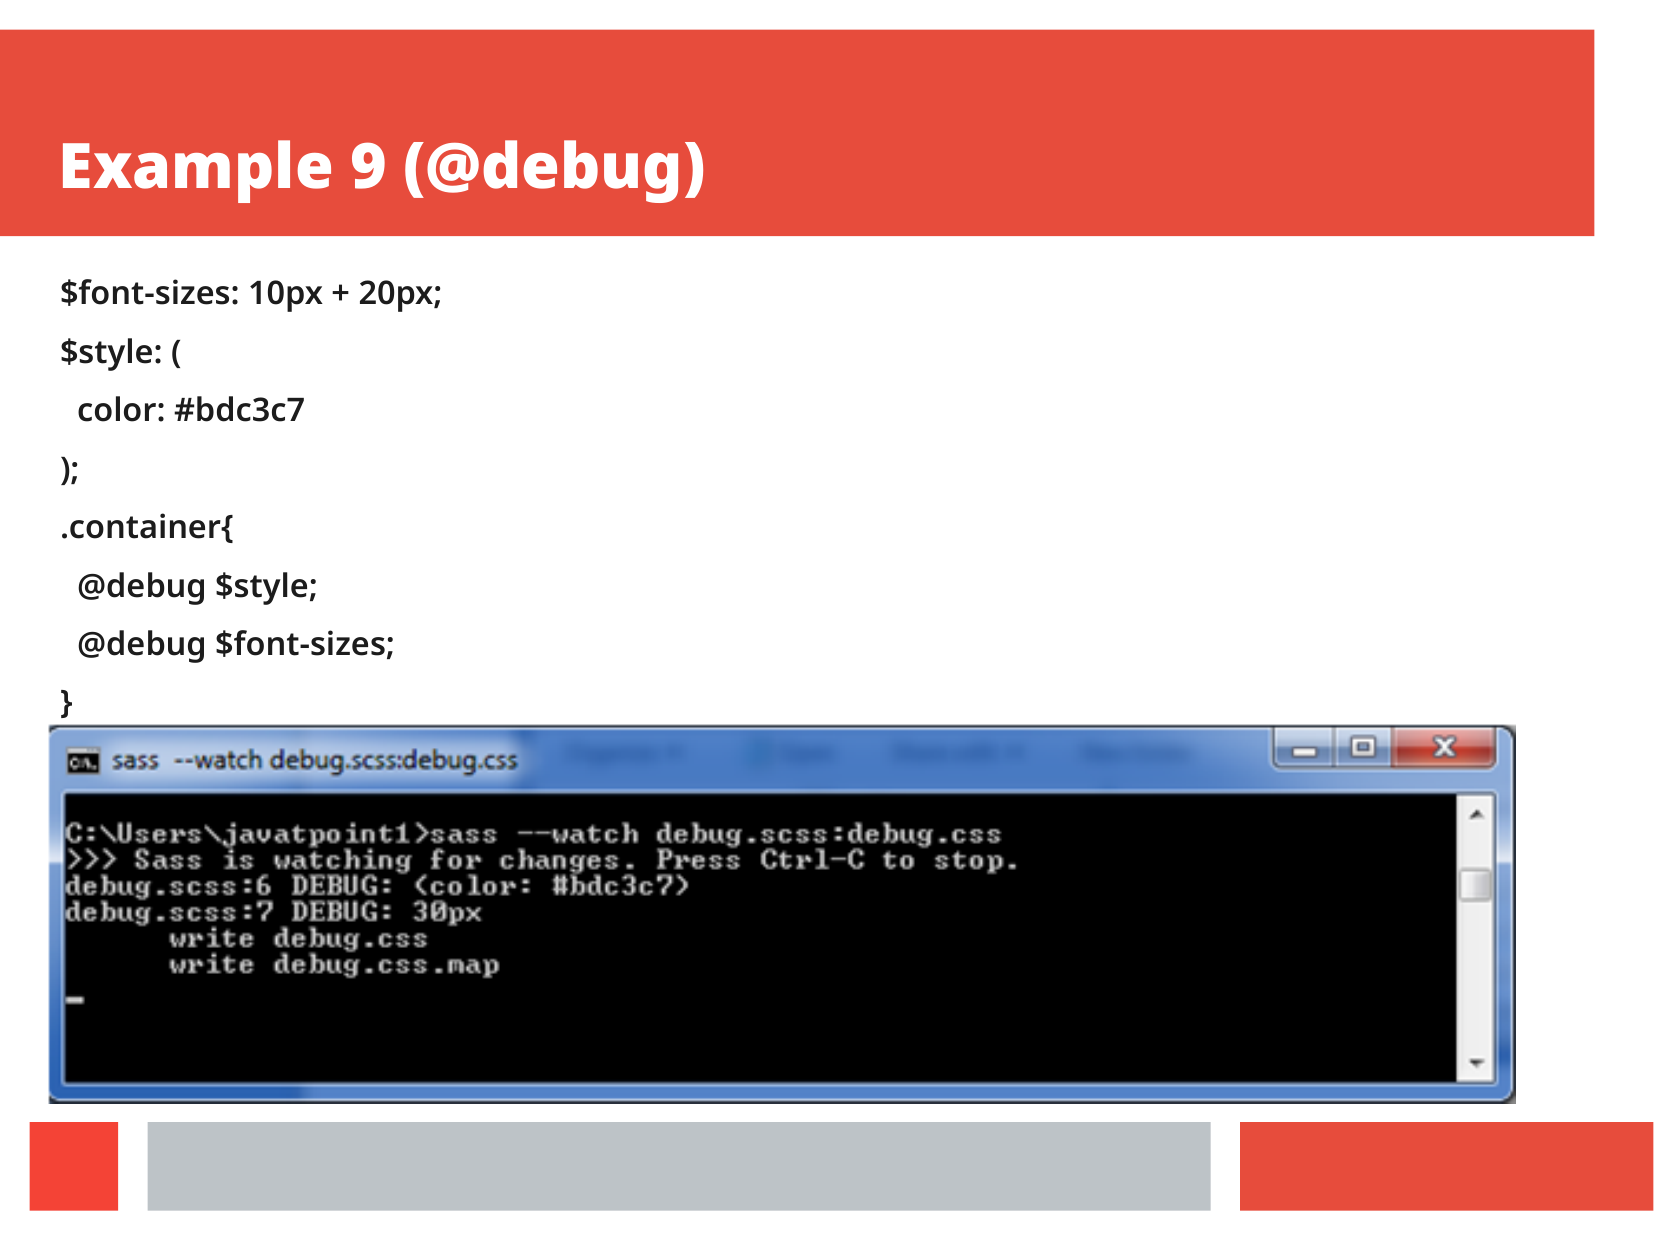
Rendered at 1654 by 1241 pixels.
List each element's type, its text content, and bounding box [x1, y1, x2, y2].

title Example 9 (@debug) [59, 59, 1595, 207]
picture [45, 721, 1516, 1104]
list $font-sizes: 10px + 20px; $style: ( color: #bdc3c7 ); .container{ @debug $style; @debug $font-sizes; } [60, 270, 1595, 727]
